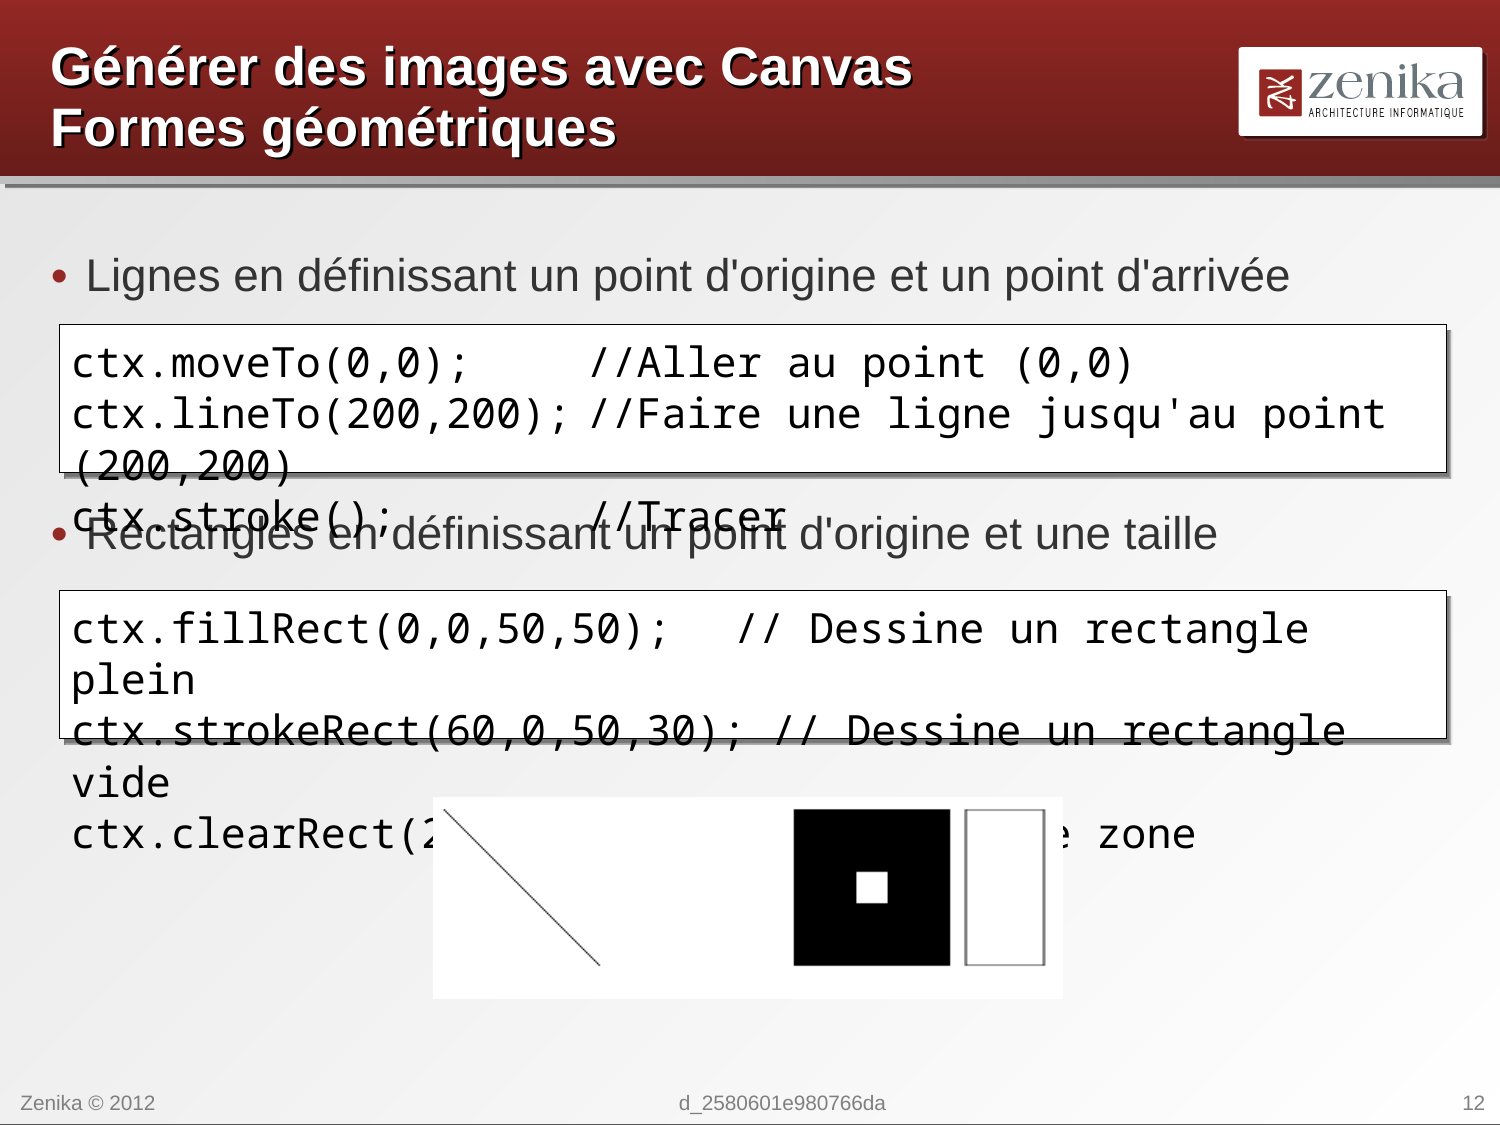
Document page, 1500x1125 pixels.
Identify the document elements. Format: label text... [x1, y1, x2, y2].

text_box ctx.fillRect(0,0,50,50); // Dessine un rectangle plein ctx.strokeRect(60,0,50,30); // Dessine un rectangle vide ctx.clearRect(20,20,10,10); //Efface une zone [59, 590, 1447, 739]
picture [433, 797, 1063, 999]
text_box ctx.moveTo(0,0); //Aller au point (0,0) ctx.lineTo(200,200); //Faire une ligne jusqu'au point (200,200) ctx.stroke(); //Tracer [59, 324, 1447, 473]
list Lignes en définissant un point d'origine et un point d'arrivée Rectangles en définissant un point d'origine et une taille [50, 249, 1435, 1079]
picture [1257, 58, 1464, 125]
title Générer des images avec Canvas Formes géométriques [50, 15, 1206, 180]
